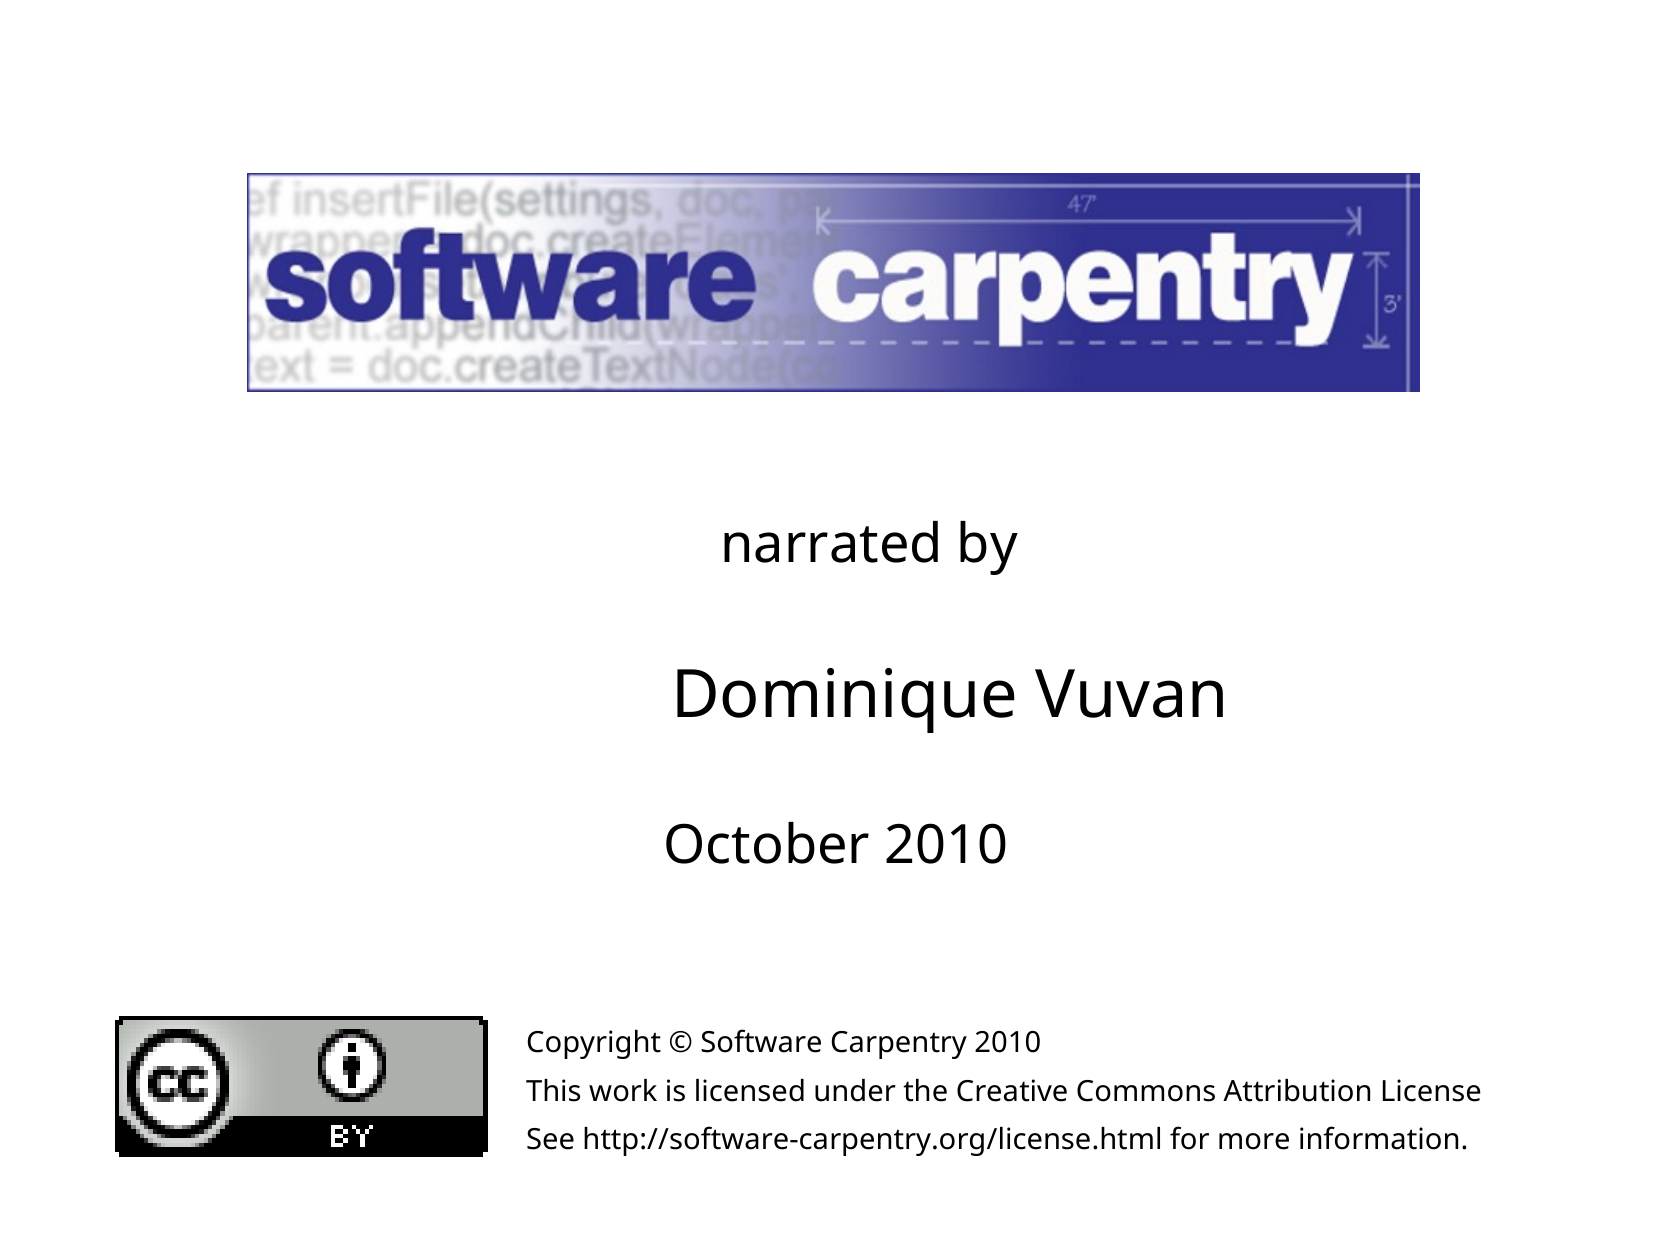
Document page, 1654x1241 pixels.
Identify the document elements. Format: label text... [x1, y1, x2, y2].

text_box October 2010 [618, 800, 1054, 882]
picture [247, 173, 1420, 392]
text_box narrated by [705, 499, 967, 581]
picture [115, 1016, 488, 1158]
text_box Dominique Vuvan [656, 641, 1017, 739]
text_box Copyright © Software Carpentry 2010 This work is licensed under the Creative Commons Attribution License See http://software-carpentry.org/license.html for more information. [511, 1014, 1574, 1164]
